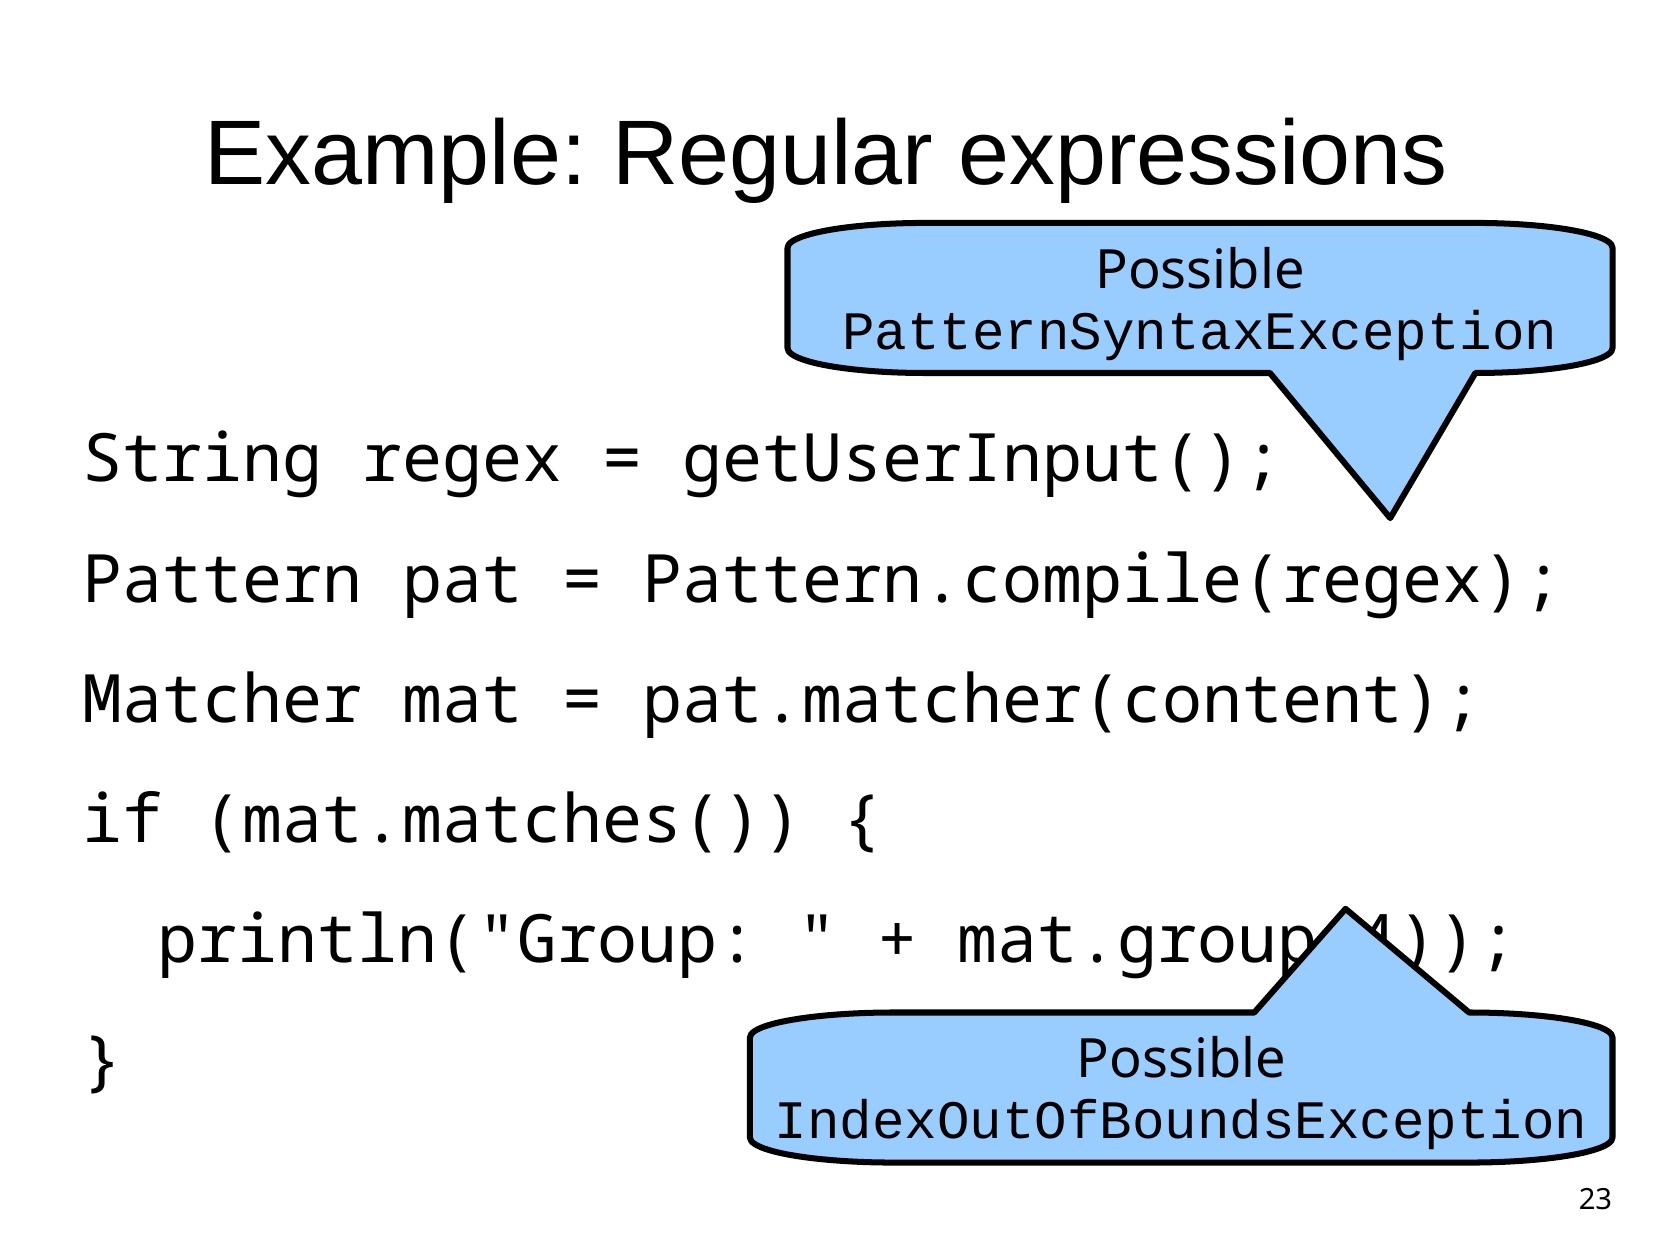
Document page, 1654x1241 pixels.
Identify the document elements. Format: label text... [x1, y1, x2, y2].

list String regex = getUserInput(); Pattern pat = Pattern.compile(regex); Matcher mat = pat.matcher(content); if (mat.matches()) { println("Group: " + mat.group(4)); } [82, 290, 1571, 1109]
title Example: Regular expressions [82, 49, 1571, 257]
text_box Possible PatternSyntaxException [787, 222, 1613, 519]
text_box Possible IndexOutOfBoundsException [749, 908, 1613, 1163]
